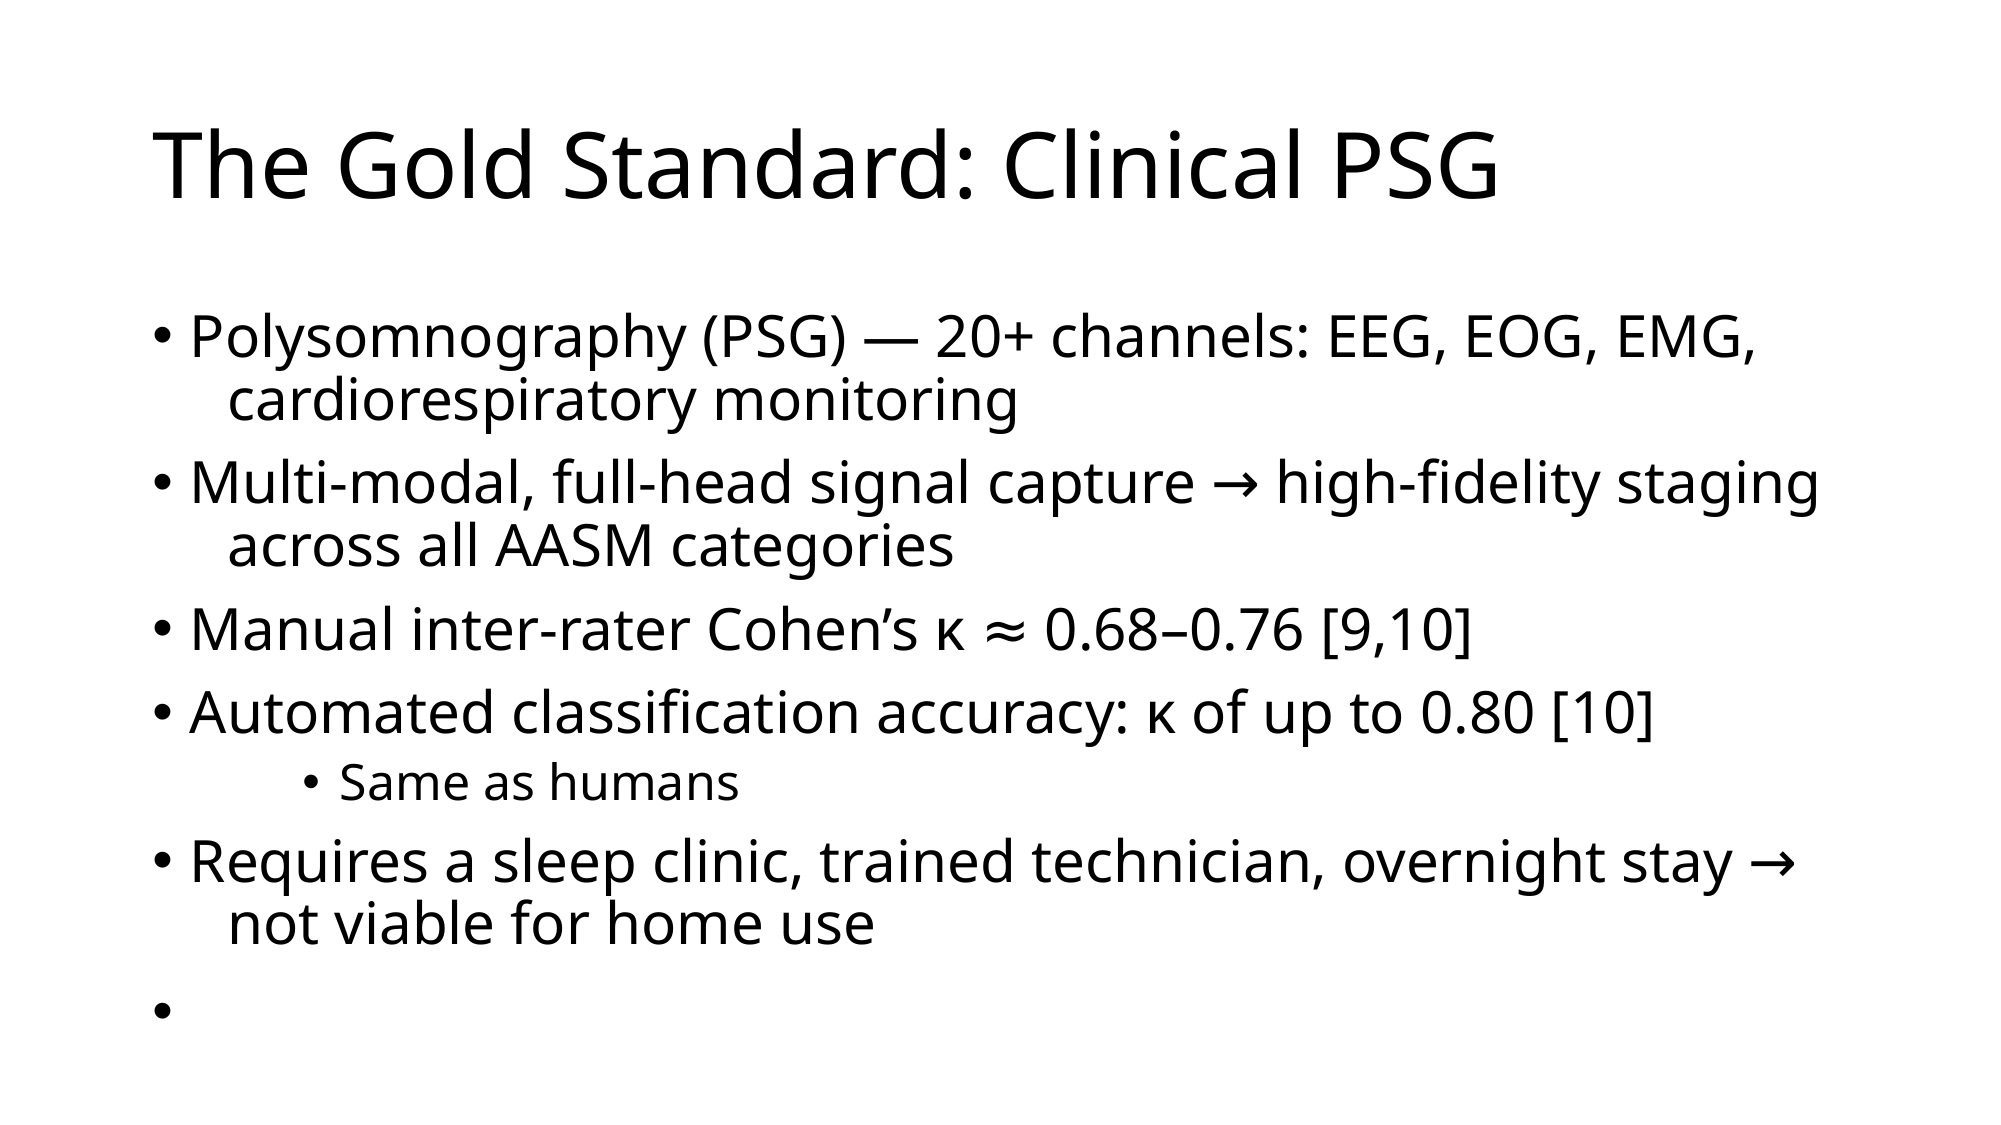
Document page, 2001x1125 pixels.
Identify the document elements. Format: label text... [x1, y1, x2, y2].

title The Gold Standard: Clinical PSG [137, 59, 1863, 278]
list Polysomnography (PSG) — 20+ channels: EEG, EOG, EMG, cardiorespiratory monitoring Multi-modal, full-head signal capture → high-fidelity staging across all AASM categories Manual inter-rater Cohen’s κ ≈ 0.68–0.76 [9,10] Automated classification accuracy: κ of up to 0.80 [10] Same as humans Requires a sleep clinic, trained technician, overnight stay → not viable for home use [137, 299, 1863, 1014]
